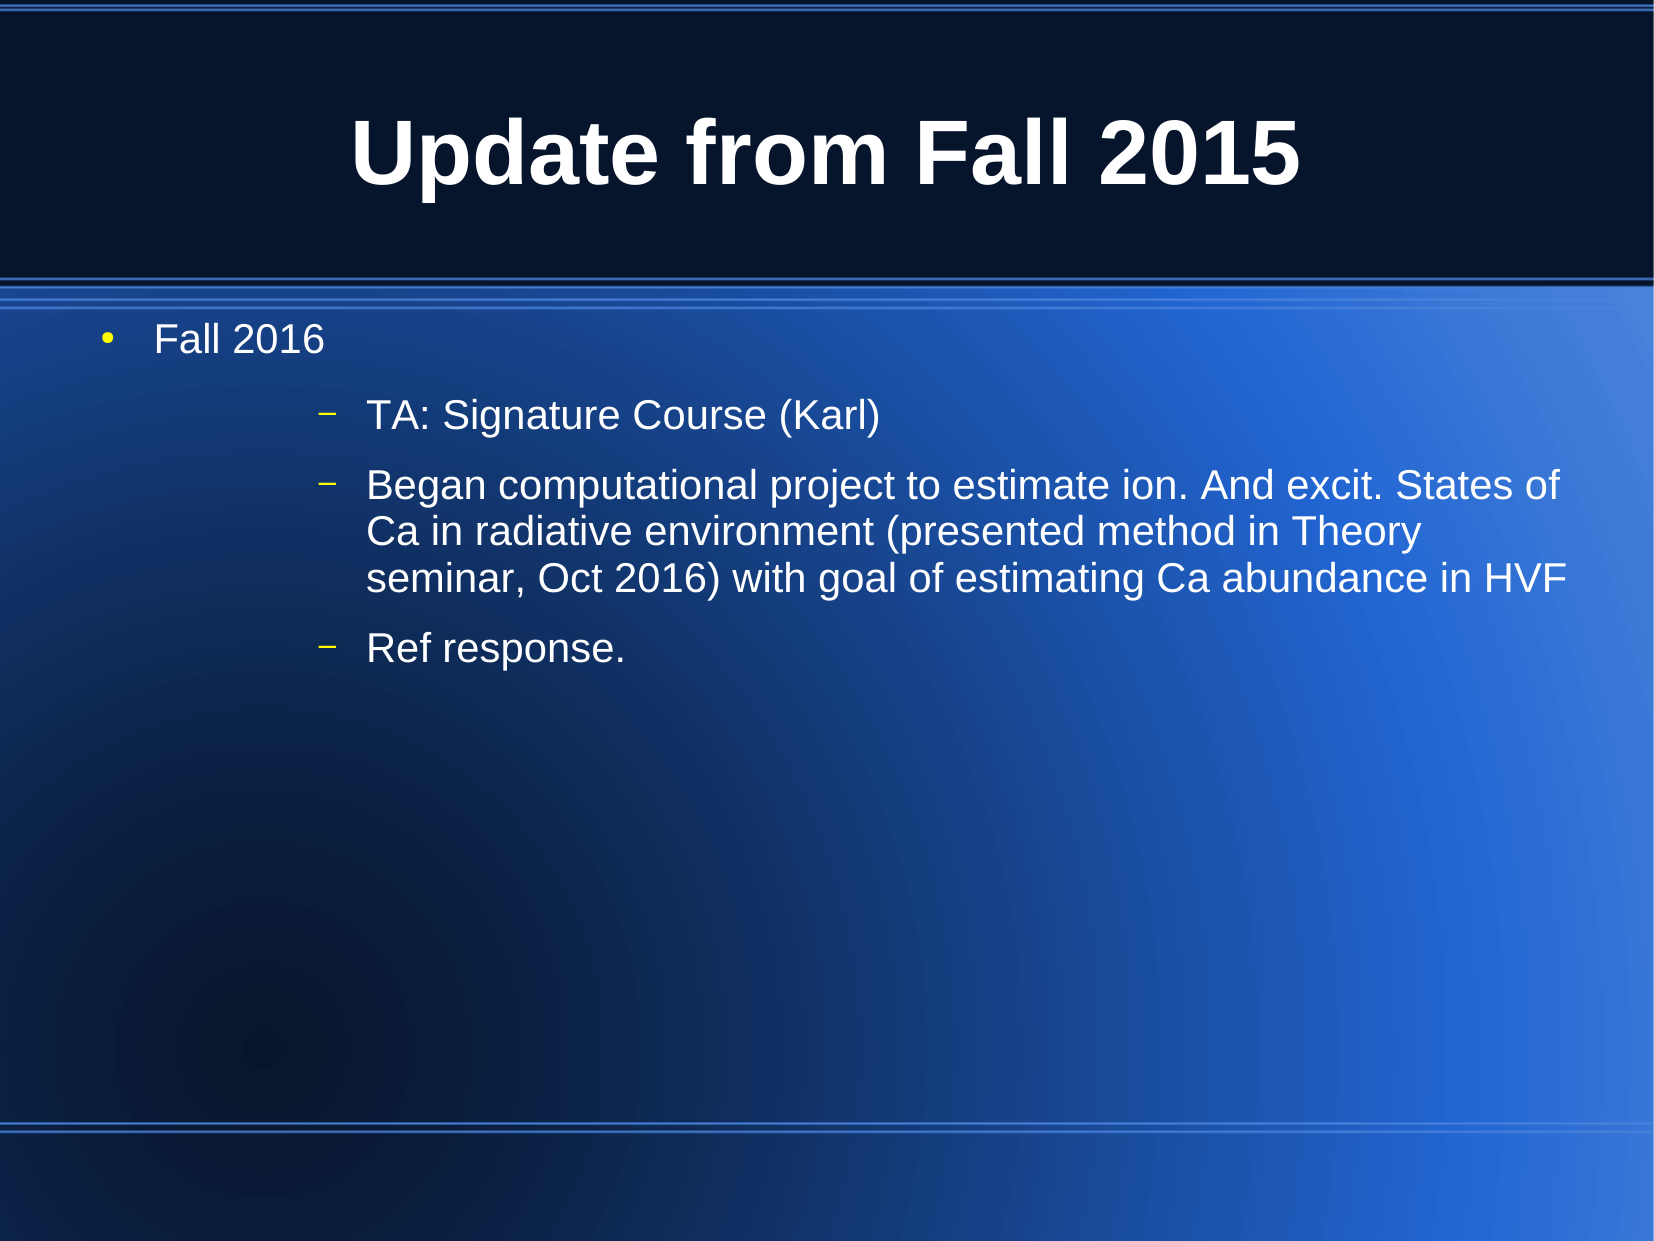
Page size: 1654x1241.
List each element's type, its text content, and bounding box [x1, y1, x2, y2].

list Fall 2016 TA: Signature Course (Karl) Began computational project to estimate ion. And excit. States of Ca in radiative environment (presented method in Theory seminar, Oct 2016) with goal of estimating Ca abundance in HVF Ref response. [82, 315, 1571, 1204]
picture [0, 0, 1654, 1241]
title Update from Fall 2015 [82, 49, 1571, 257]
